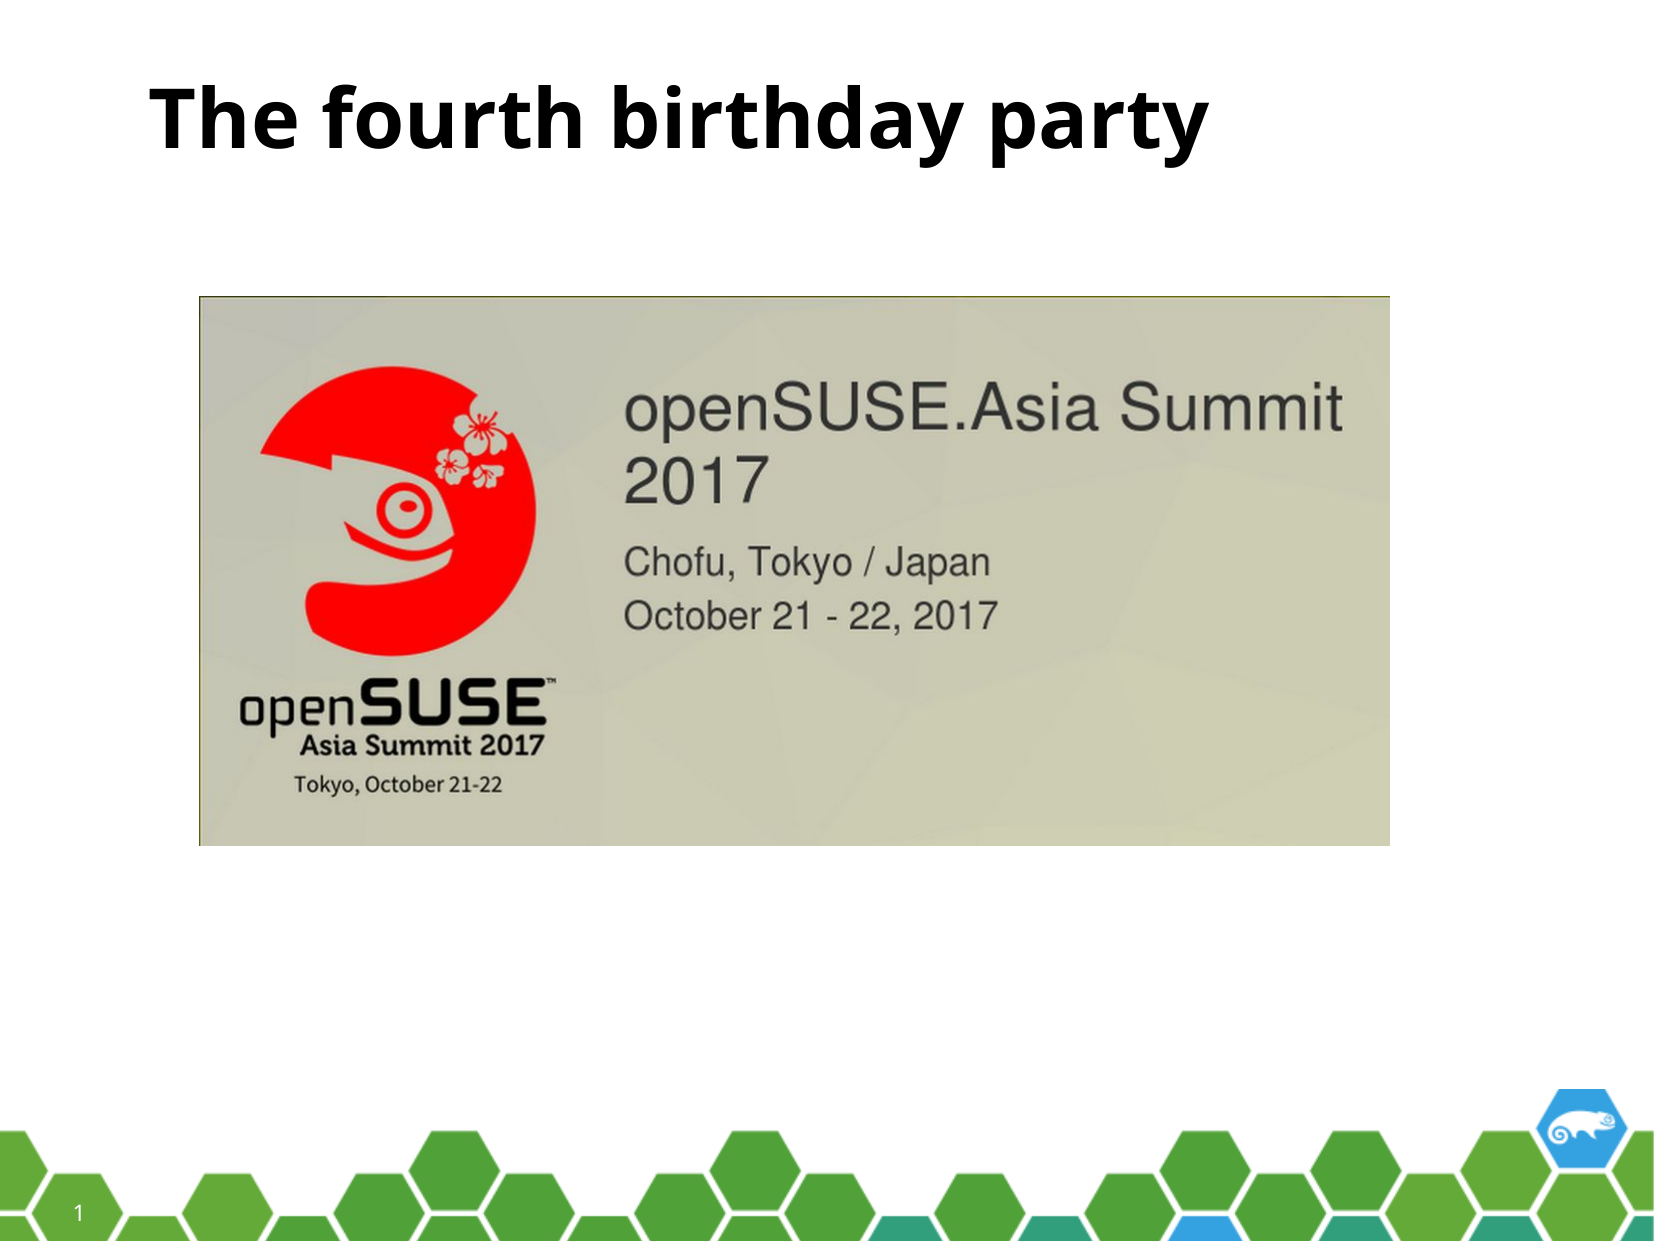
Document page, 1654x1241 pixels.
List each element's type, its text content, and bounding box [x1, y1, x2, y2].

title The fourth birthday party [148, 26, 1512, 206]
picture [199, 296, 1390, 846]
picture [0, 1089, 1654, 1241]
